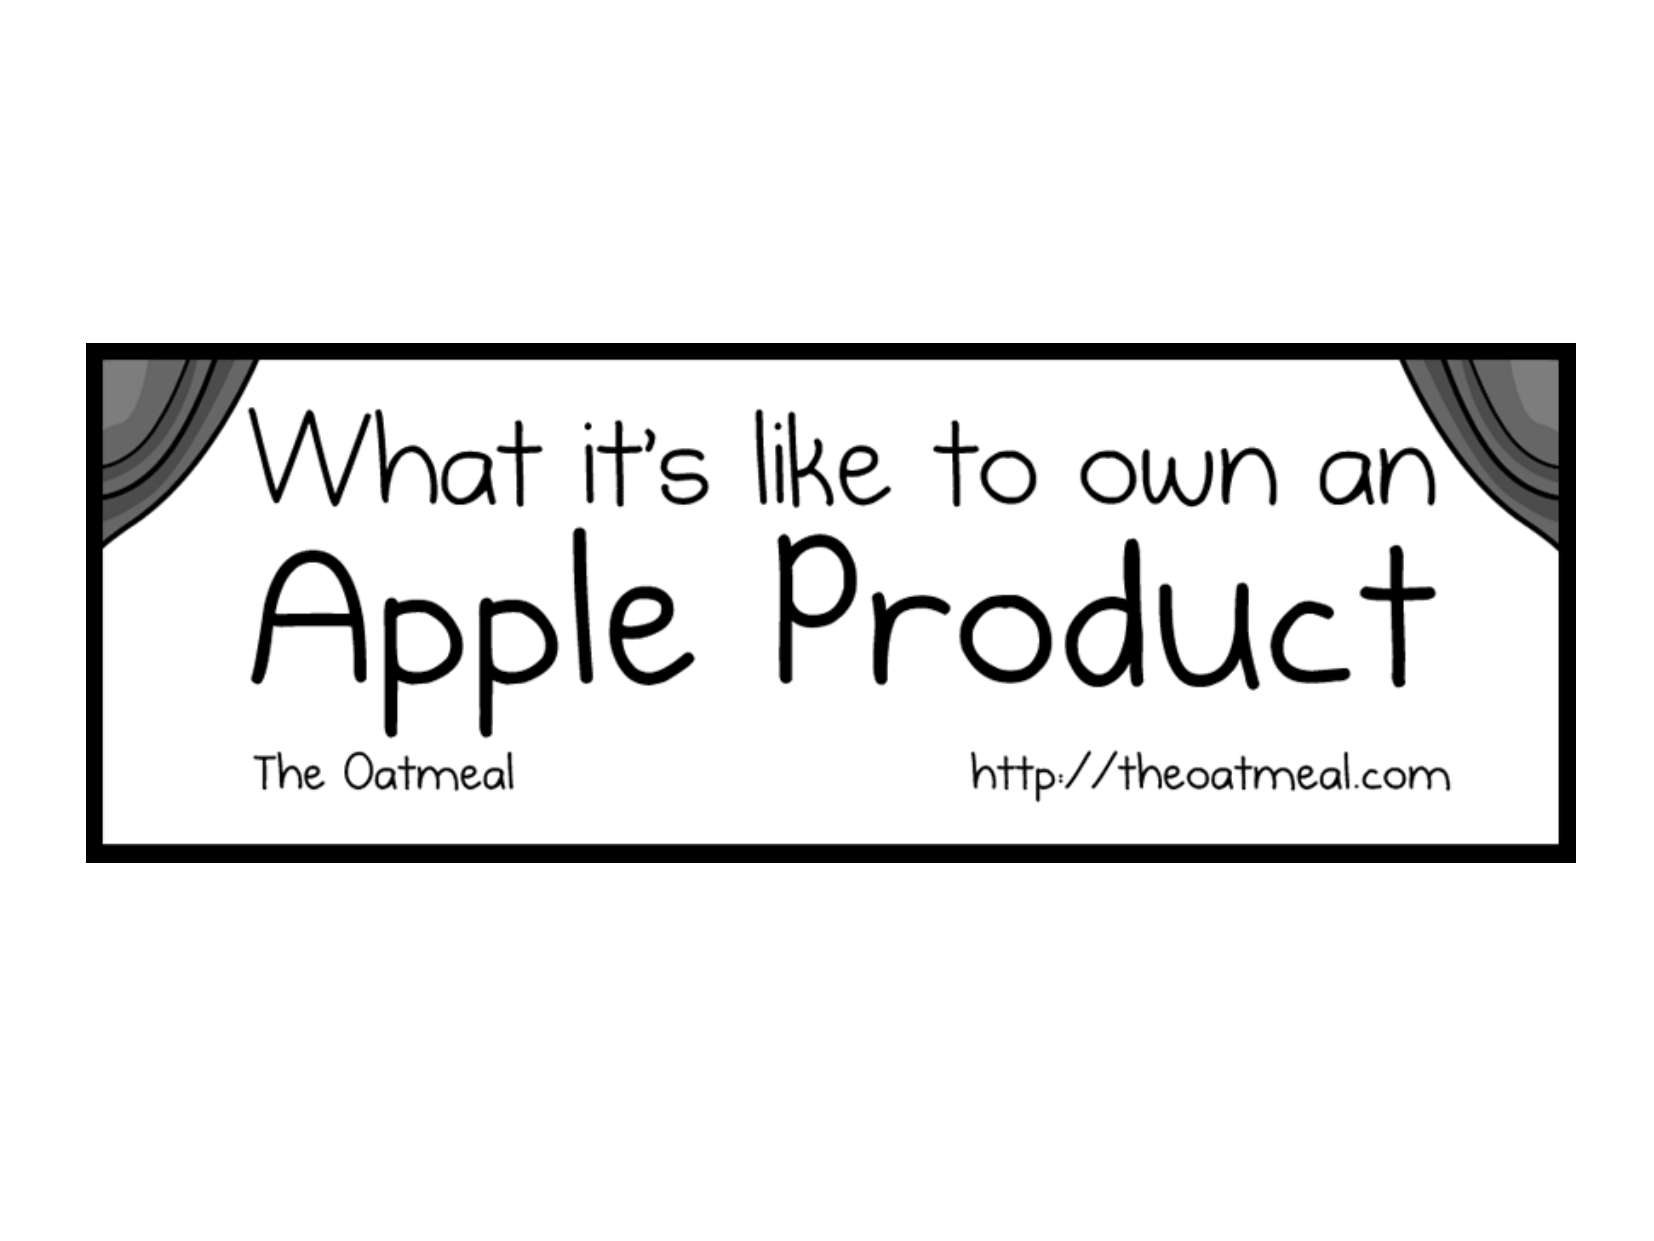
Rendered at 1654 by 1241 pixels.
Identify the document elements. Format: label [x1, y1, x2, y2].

picture [86, 343, 1576, 863]
